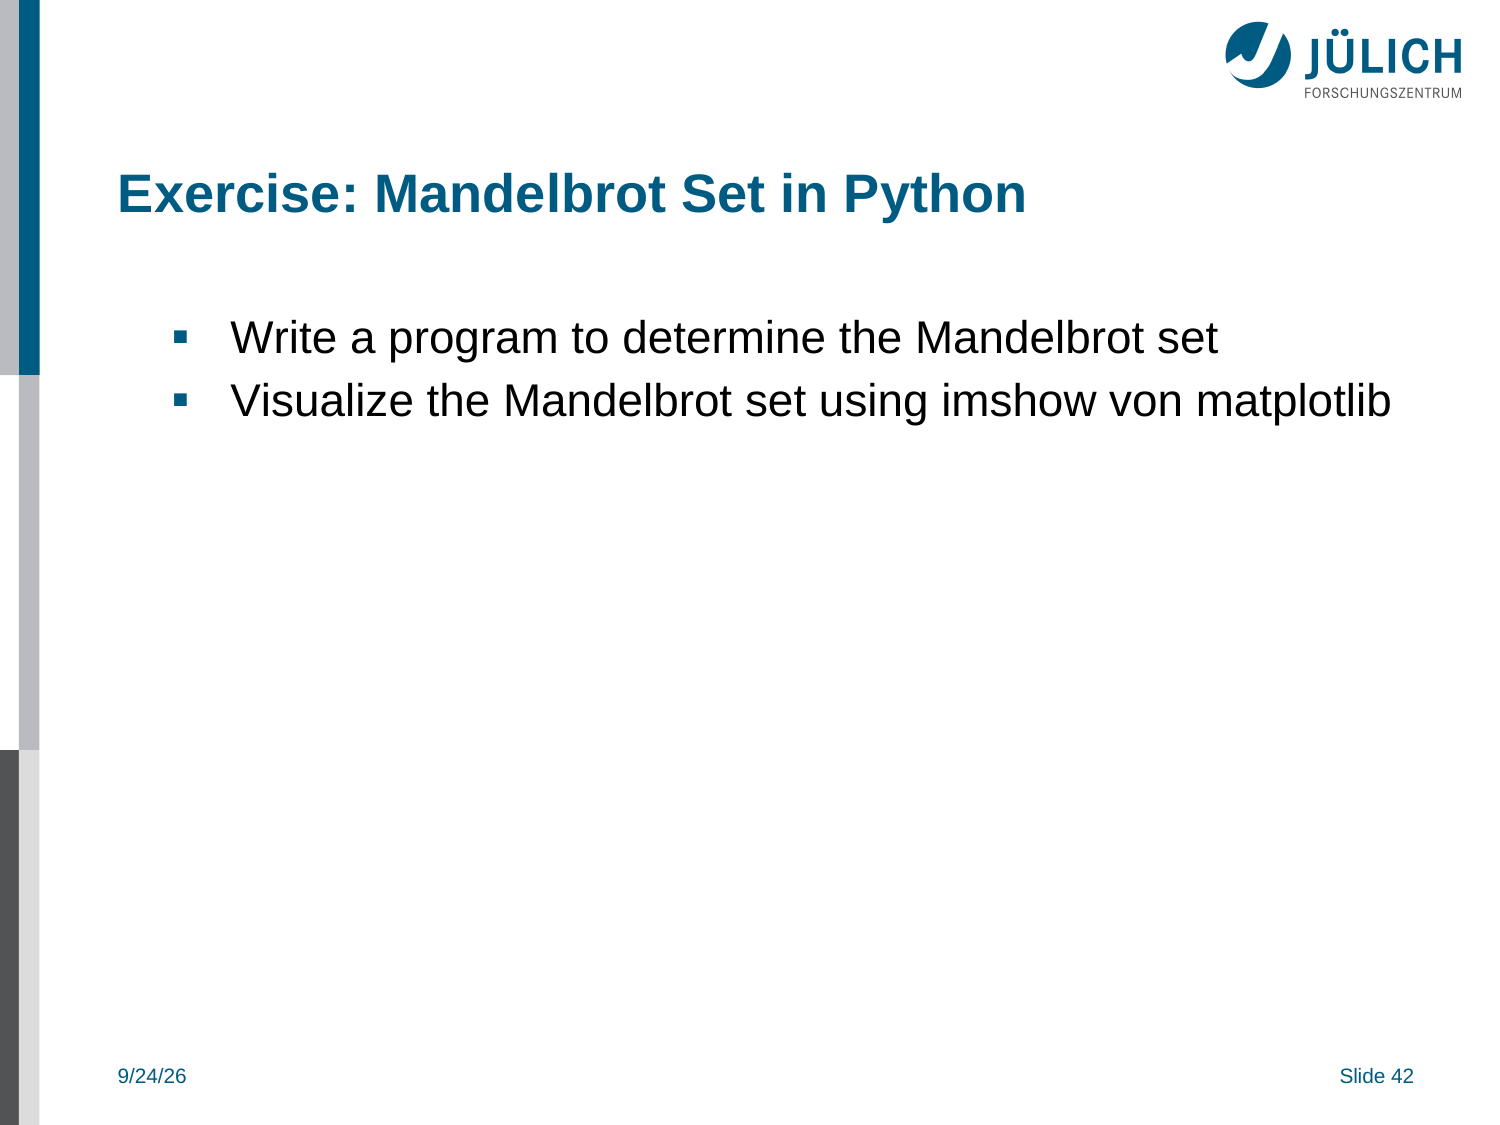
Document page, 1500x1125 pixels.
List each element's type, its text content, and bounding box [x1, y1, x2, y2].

picture [1224, 20, 1461, 98]
list Write a program to determine the Mandelbrot set Visualize the Mandelbrot set using imshow von matplotlib [117, 312, 1393, 988]
title Exercise: Mandelbrot Set in Python [117, 99, 1393, 288]
